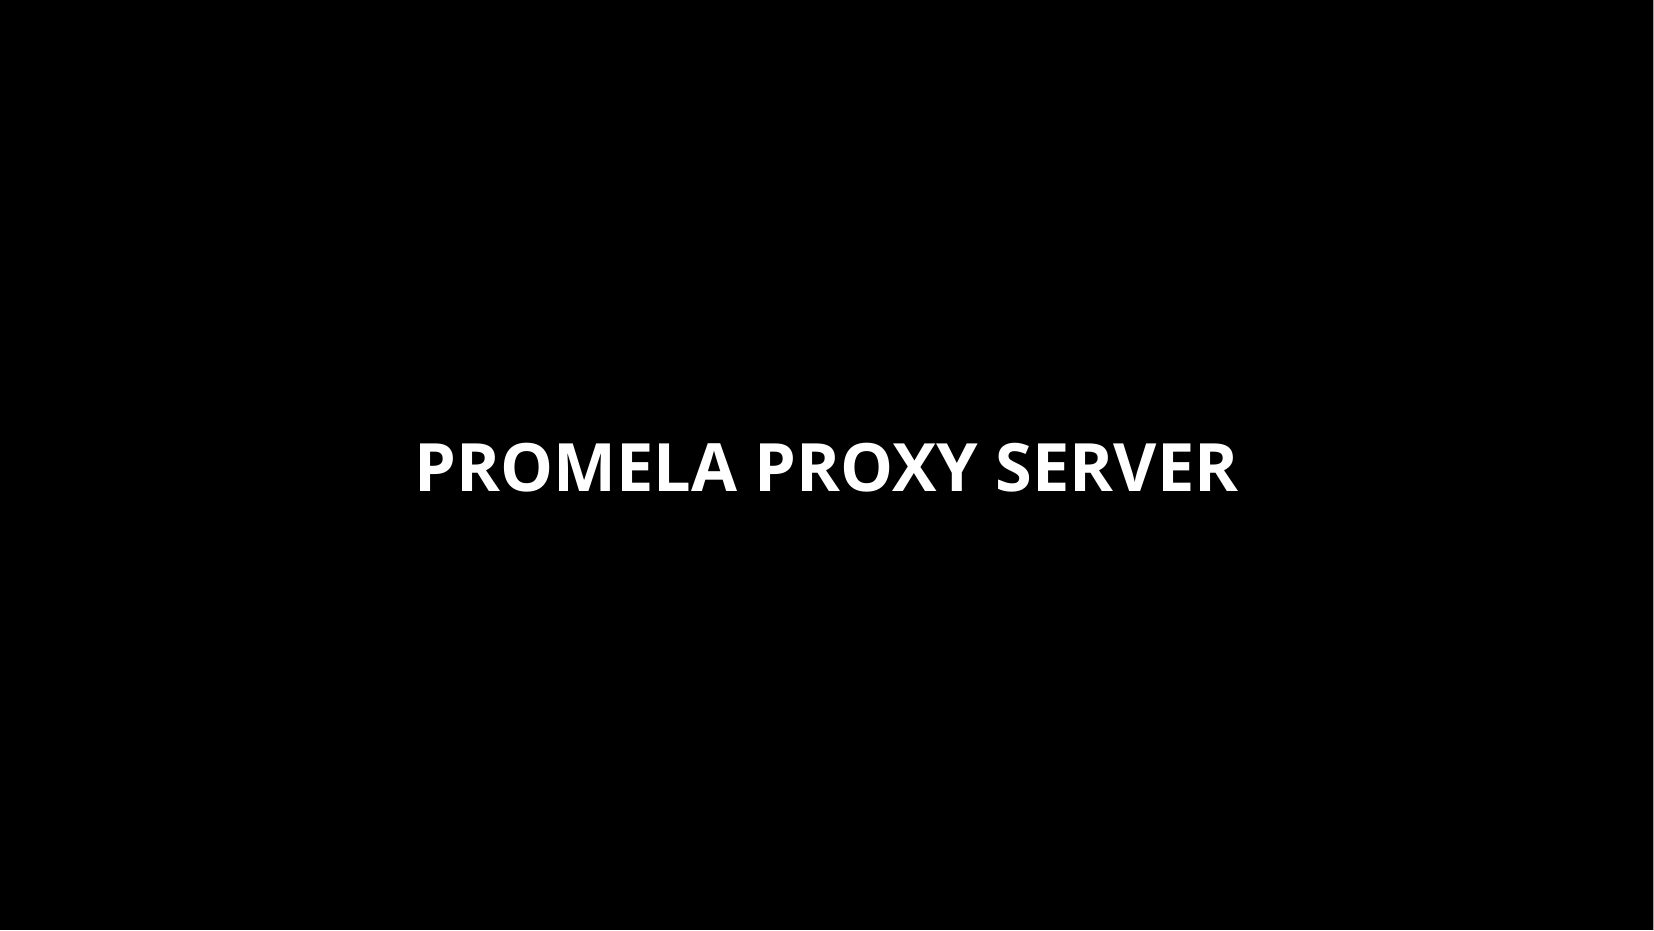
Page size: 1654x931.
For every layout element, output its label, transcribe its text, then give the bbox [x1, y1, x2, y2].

title PROMELA PROXY SERVER [82, 384, 1571, 547]
